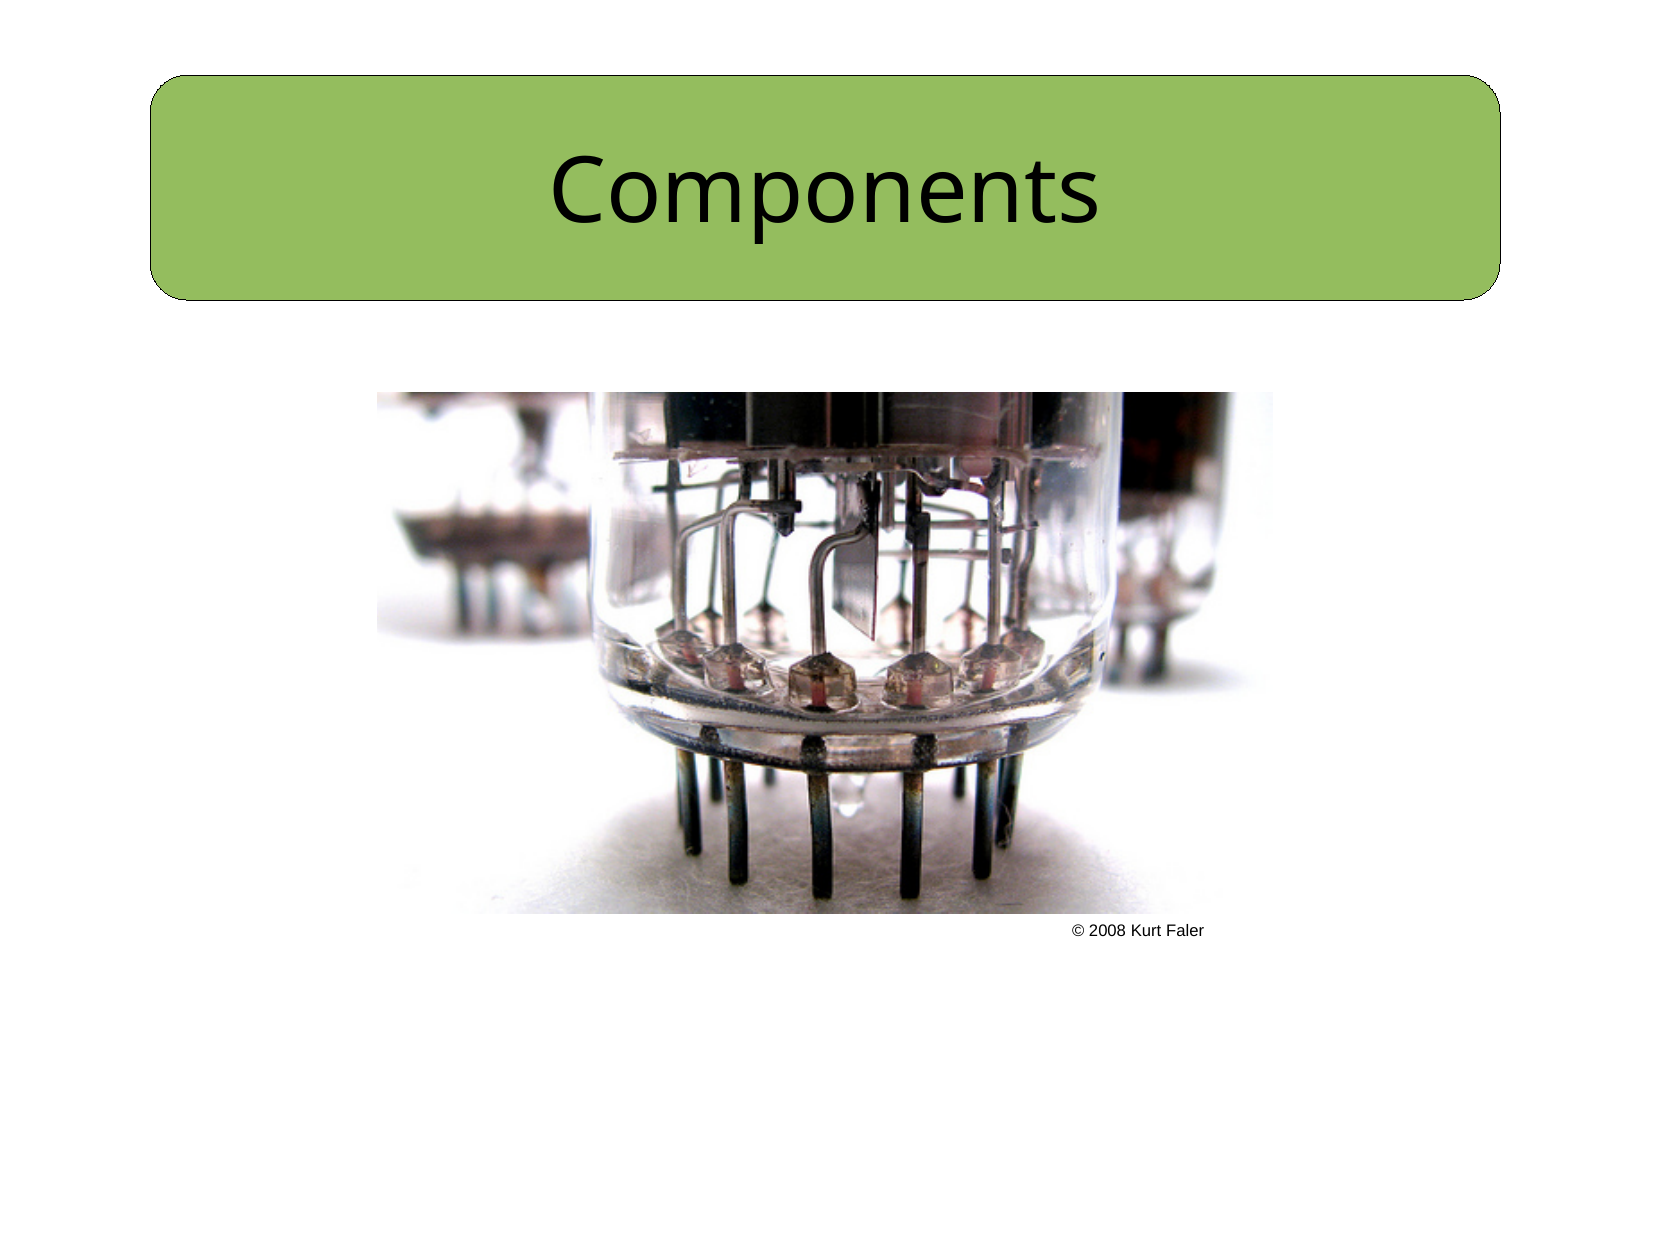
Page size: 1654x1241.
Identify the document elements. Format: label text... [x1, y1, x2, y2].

picture [377, 392, 1273, 914]
text_box Components [150, 75, 1501, 301]
text_box © 2008 Kurt Faler [1057, 914, 1220, 956]
